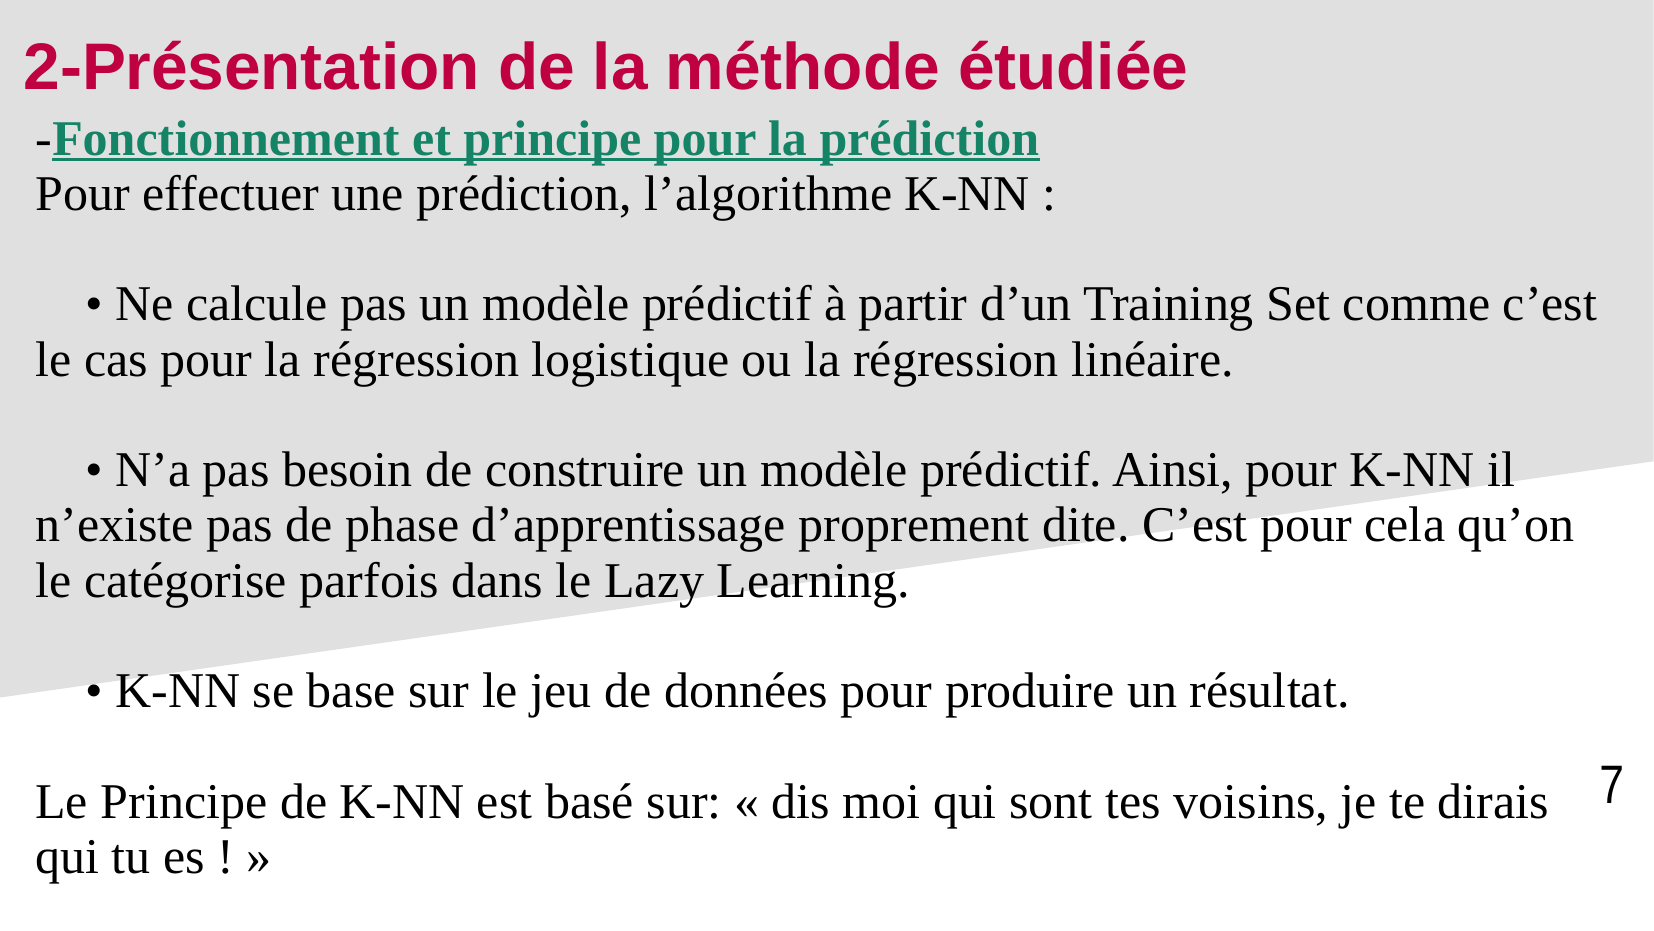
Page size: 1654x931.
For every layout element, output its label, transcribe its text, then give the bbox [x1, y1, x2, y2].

subtitle -Fonctionnement et principe pour la prédiction Pour effectuer une prédiction, l’algorithme K-NN : • Ne calcule pas un modèle prédictif à partir d’un Training Set comme c’est le cas pour la régression logistique ou la régression linéaire. • N’a pas besoin de construire un modèle prédictif. Ainsi, pour K-NN il n’existe pas de phase d’apprentissage proprement dite. C’est pour cela qu’on le catégorise parfois dans le Lazy Learning. • K-NN se base sur le jeu de données pour produire un résultat. Le Principe de K-NN est basé sur: « dis moi qui sont tes voisins, je te dirais qui tu es ! » [35, 110, 1607, 931]
title 2-Présentation de la méthode étudiée [23, 15, 1501, 119]
